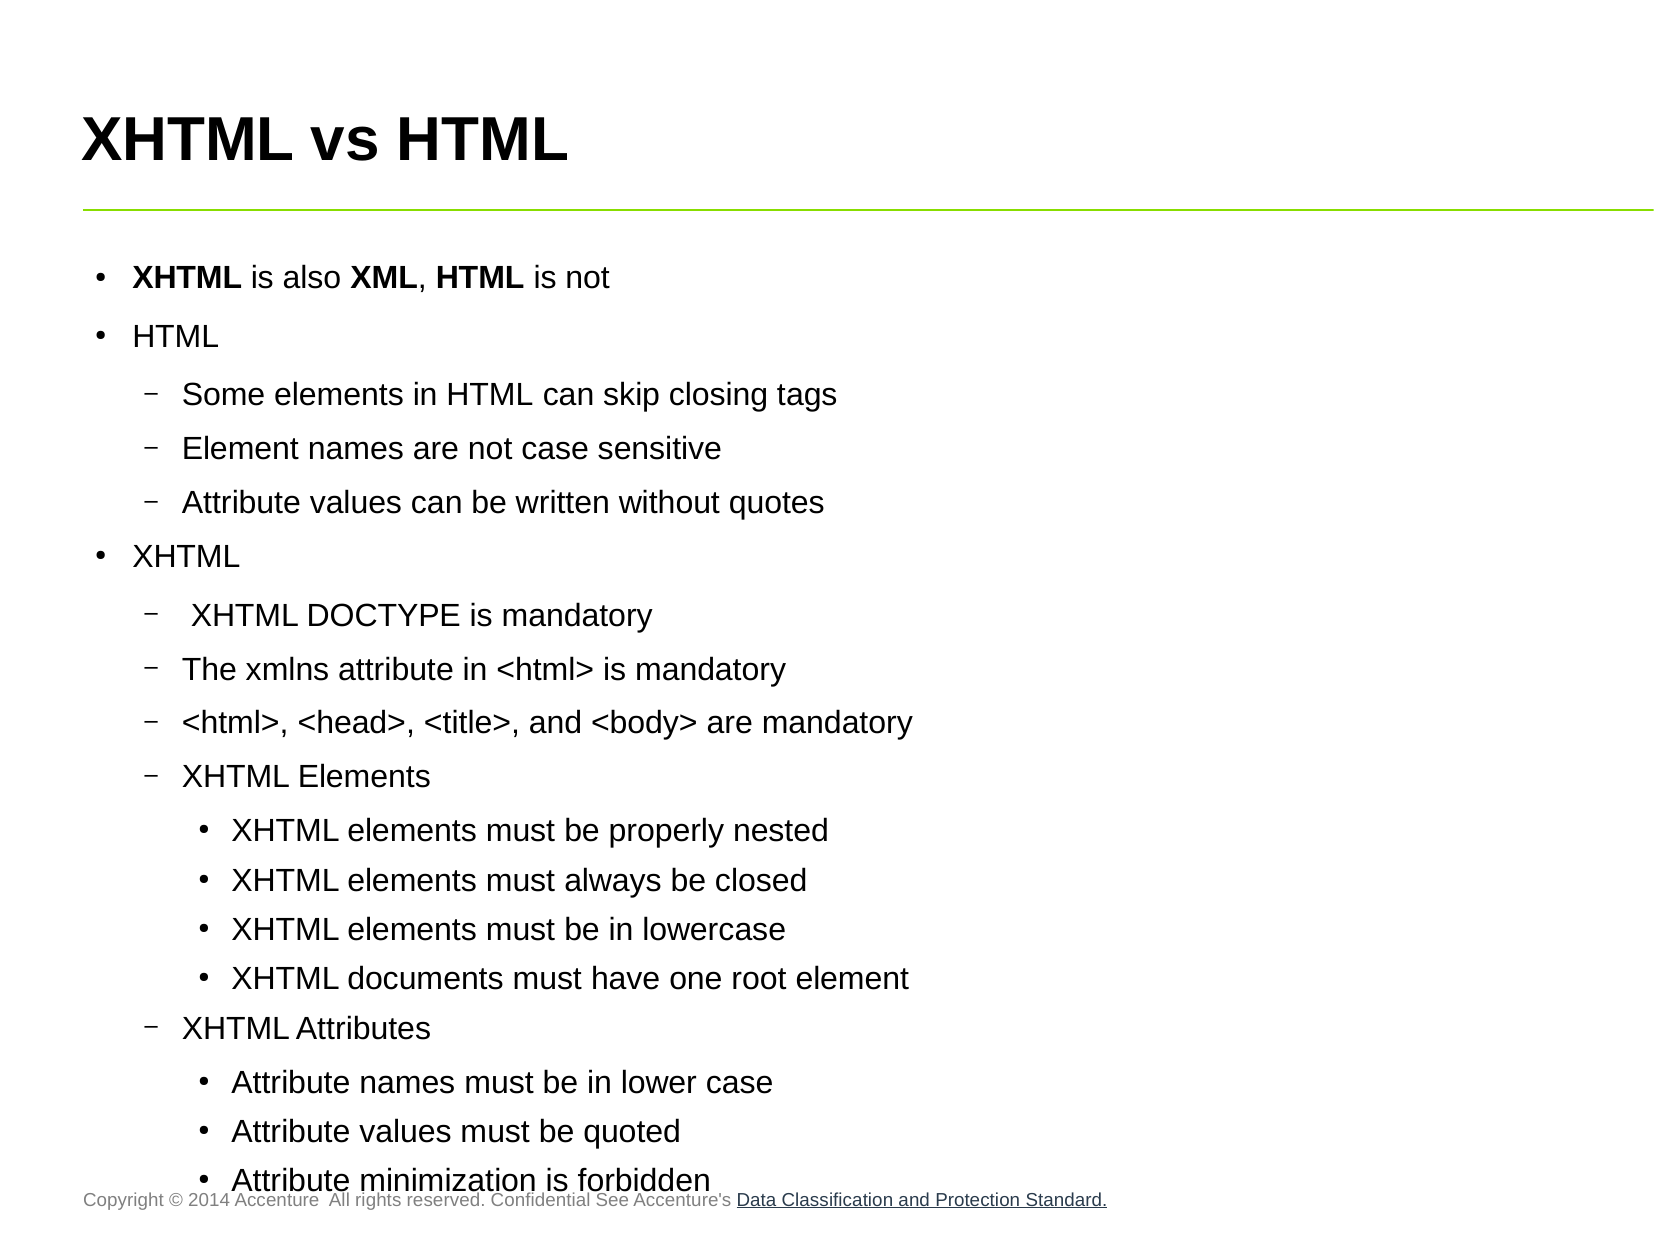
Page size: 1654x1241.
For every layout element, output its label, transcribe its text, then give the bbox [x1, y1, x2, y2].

title XHTML vs HTML [81, 68, 1654, 211]
list XHTML is also XML, HTML is not HTML Some elements in HTML can skip closing tags Element names are not case sensitive Attribute values can be written without quotes XHTML XHTML DOCTYPE is mandatory The xmlns attribute in <html> is mandatory <html>, <head>, <title>, and <body> are mandatory XHTML Elements XHTML elements must be properly nested XHTML elements must always be closed XHTML elements must be in lowercase XHTML documents must have one root element XHTML Attributes Attribute names must be in lower case Attribute values must be quoted Attribute minimization is forbidden [82, 259, 1619, 1217]
